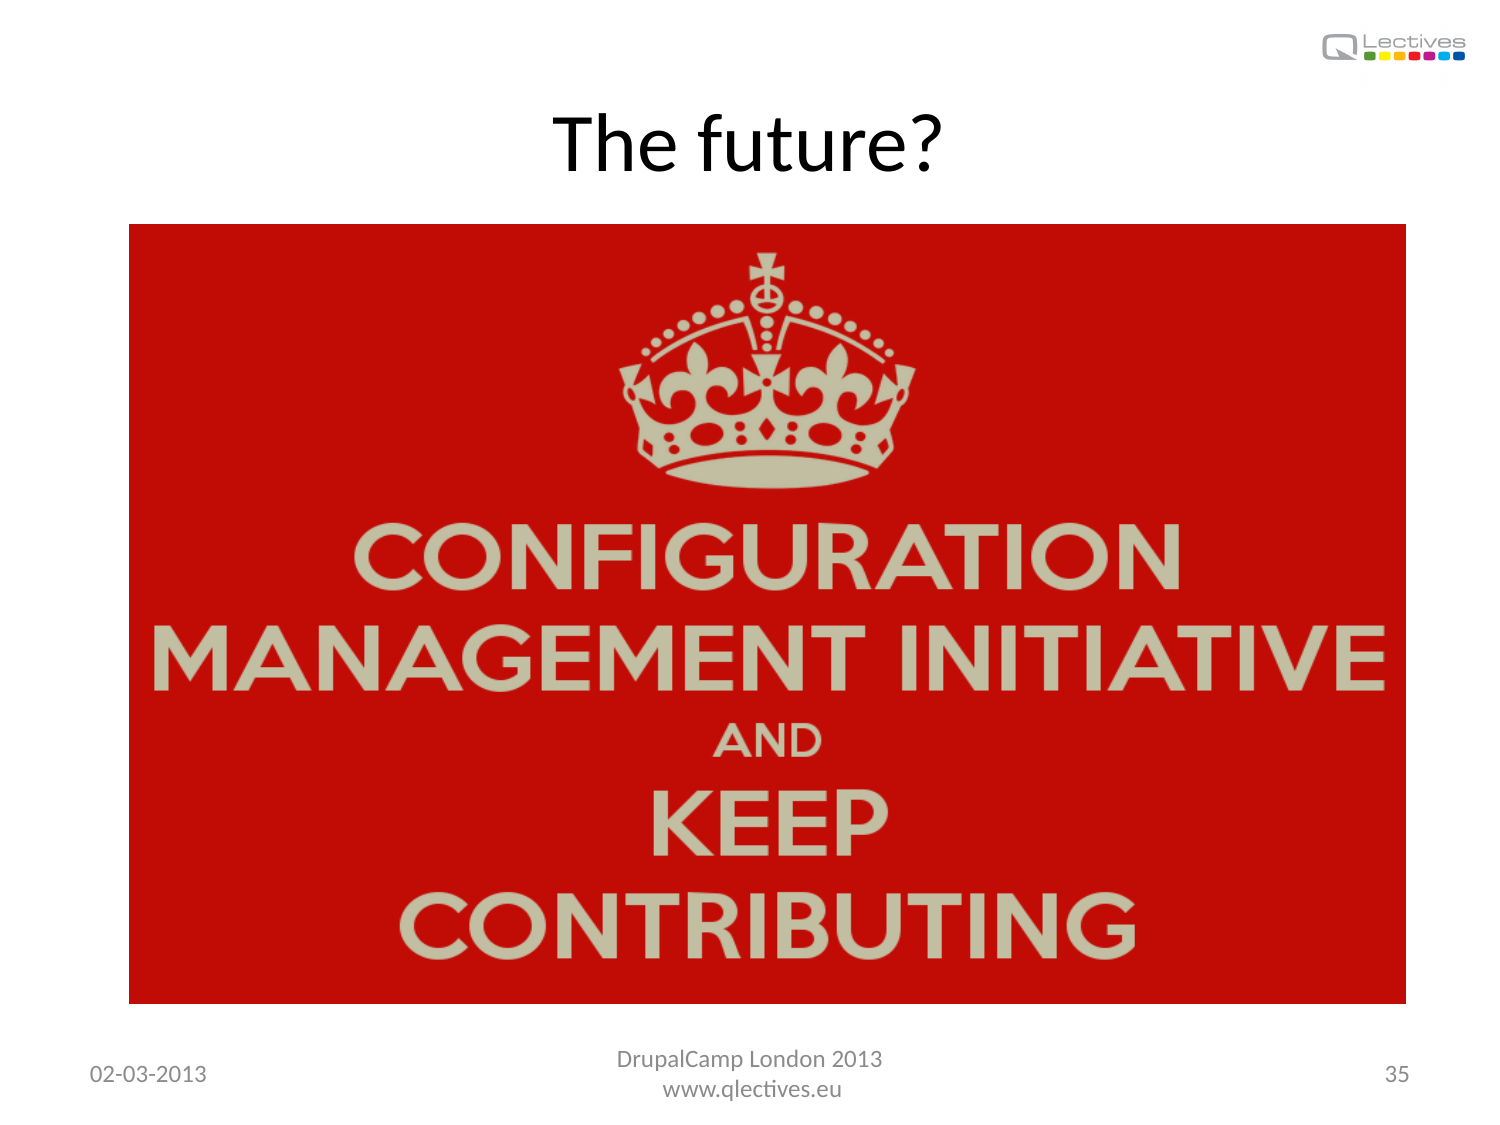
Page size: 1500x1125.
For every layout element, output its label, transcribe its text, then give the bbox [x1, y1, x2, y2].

text_box 02-03-2013 [74, 1042, 425, 1103]
picture [129, 224, 1406, 1004]
text_box DrupalCamp London 2013 www.qlectives.eu [512, 1042, 988, 1103]
text_box The future? [74, 44, 1425, 233]
text_box <number> [1074, 1042, 1425, 1103]
picture [1288, 9, 1500, 90]
